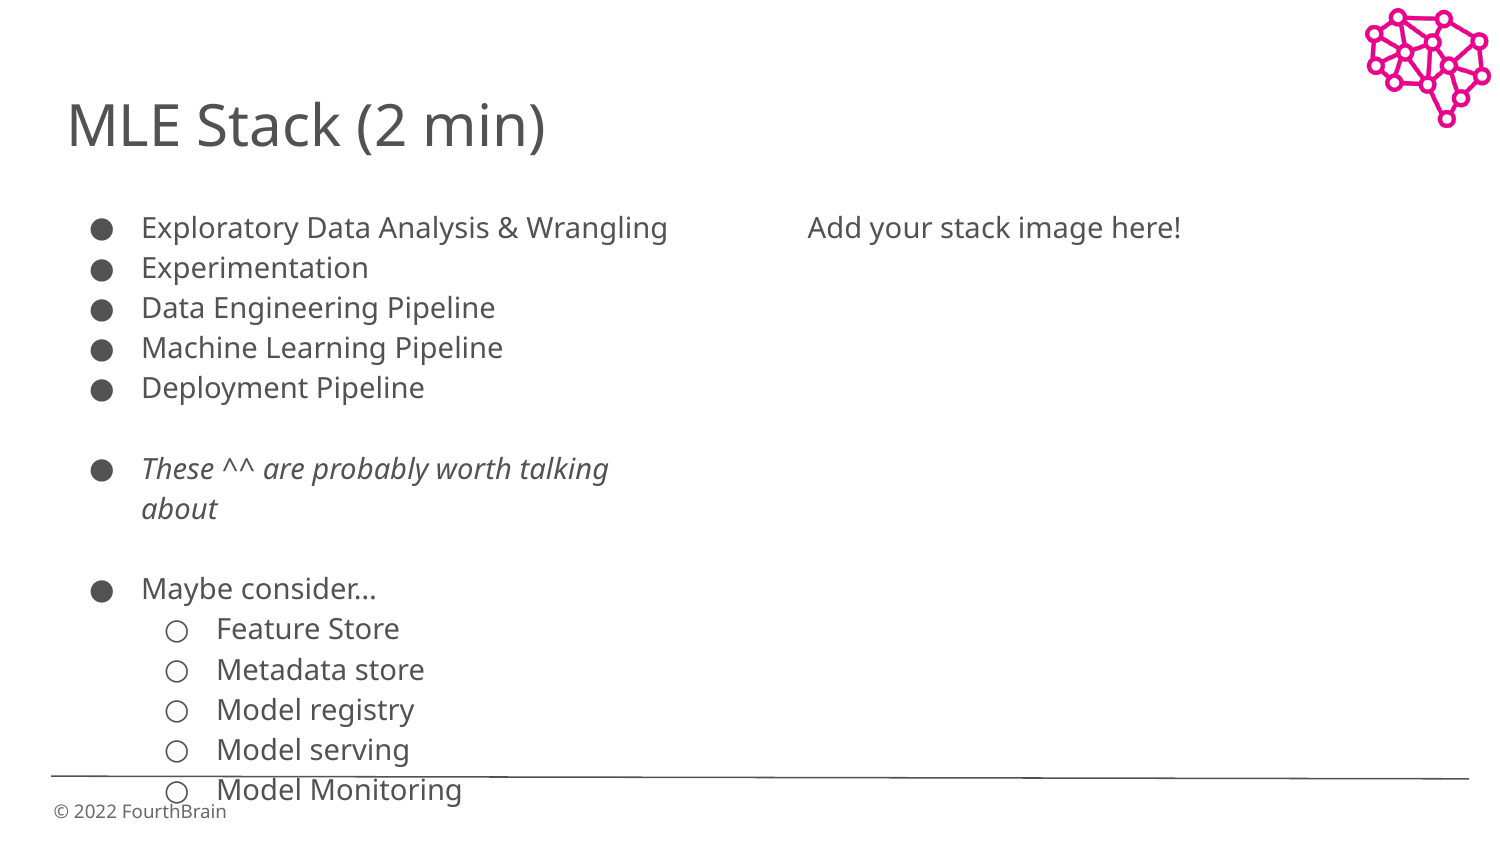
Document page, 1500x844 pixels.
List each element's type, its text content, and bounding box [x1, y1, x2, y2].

list Add your stack image here! [792, 189, 1449, 750]
list Exploratory Data Analysis & Wrangling Experimentation Data Engineering Pipeline Machine Learning Pipeline Deployment Pipeline These ^^ are probably worth talking about Maybe consider… Feature Store Metadata store Model registry Model serving Model Monitoring [51, 189, 708, 750]
title MLE Stack (2 min) [51, 72, 1449, 167]
picture [1365, 8, 1491, 128]
